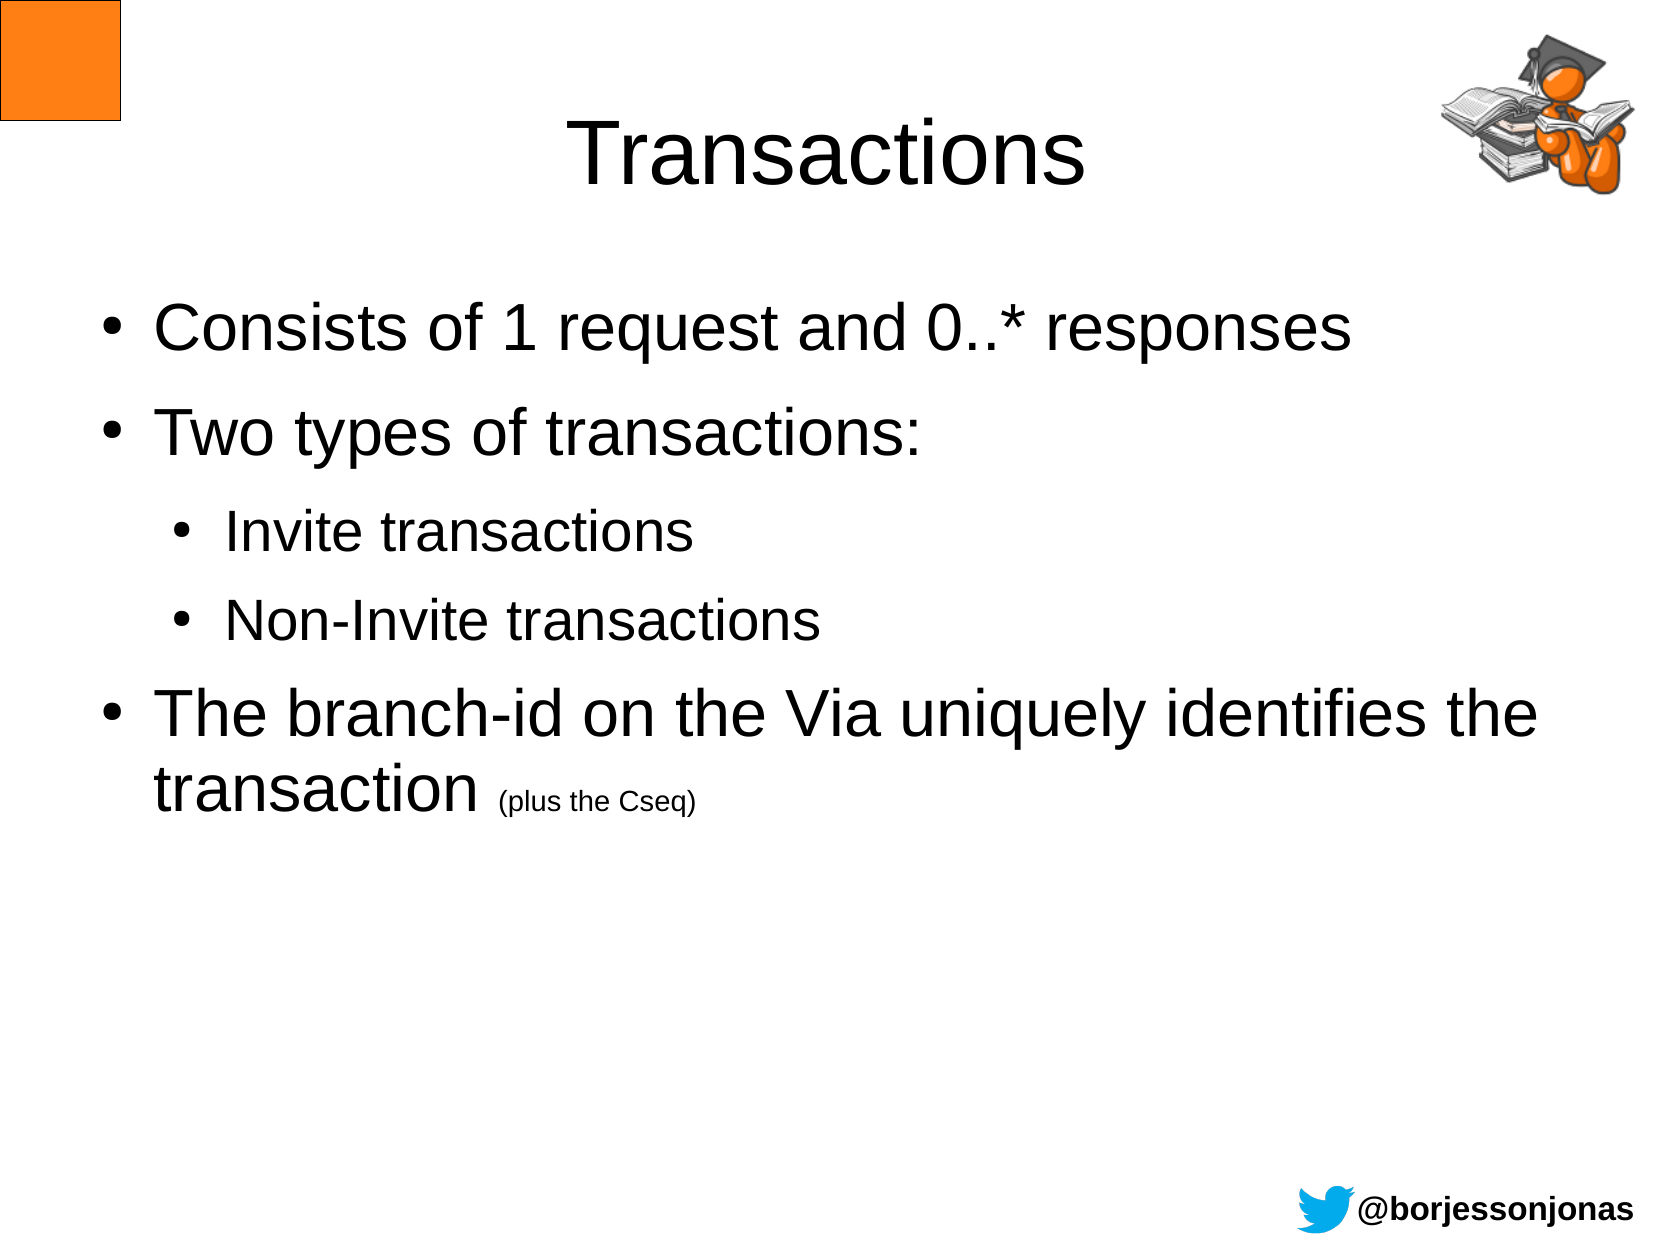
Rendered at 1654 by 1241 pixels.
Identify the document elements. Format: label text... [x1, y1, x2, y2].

picture [1440, 18, 1636, 214]
list Consists of 1 request and 0..* responses Two types of transactions: Invite transactions Non-Invite transactions The branch-id on the Via uniquely identifies the transaction (plus the Cseq) [82, 290, 1571, 1109]
title Transactions [82, 49, 1571, 257]
picture [1277, 1160, 1375, 1241]
